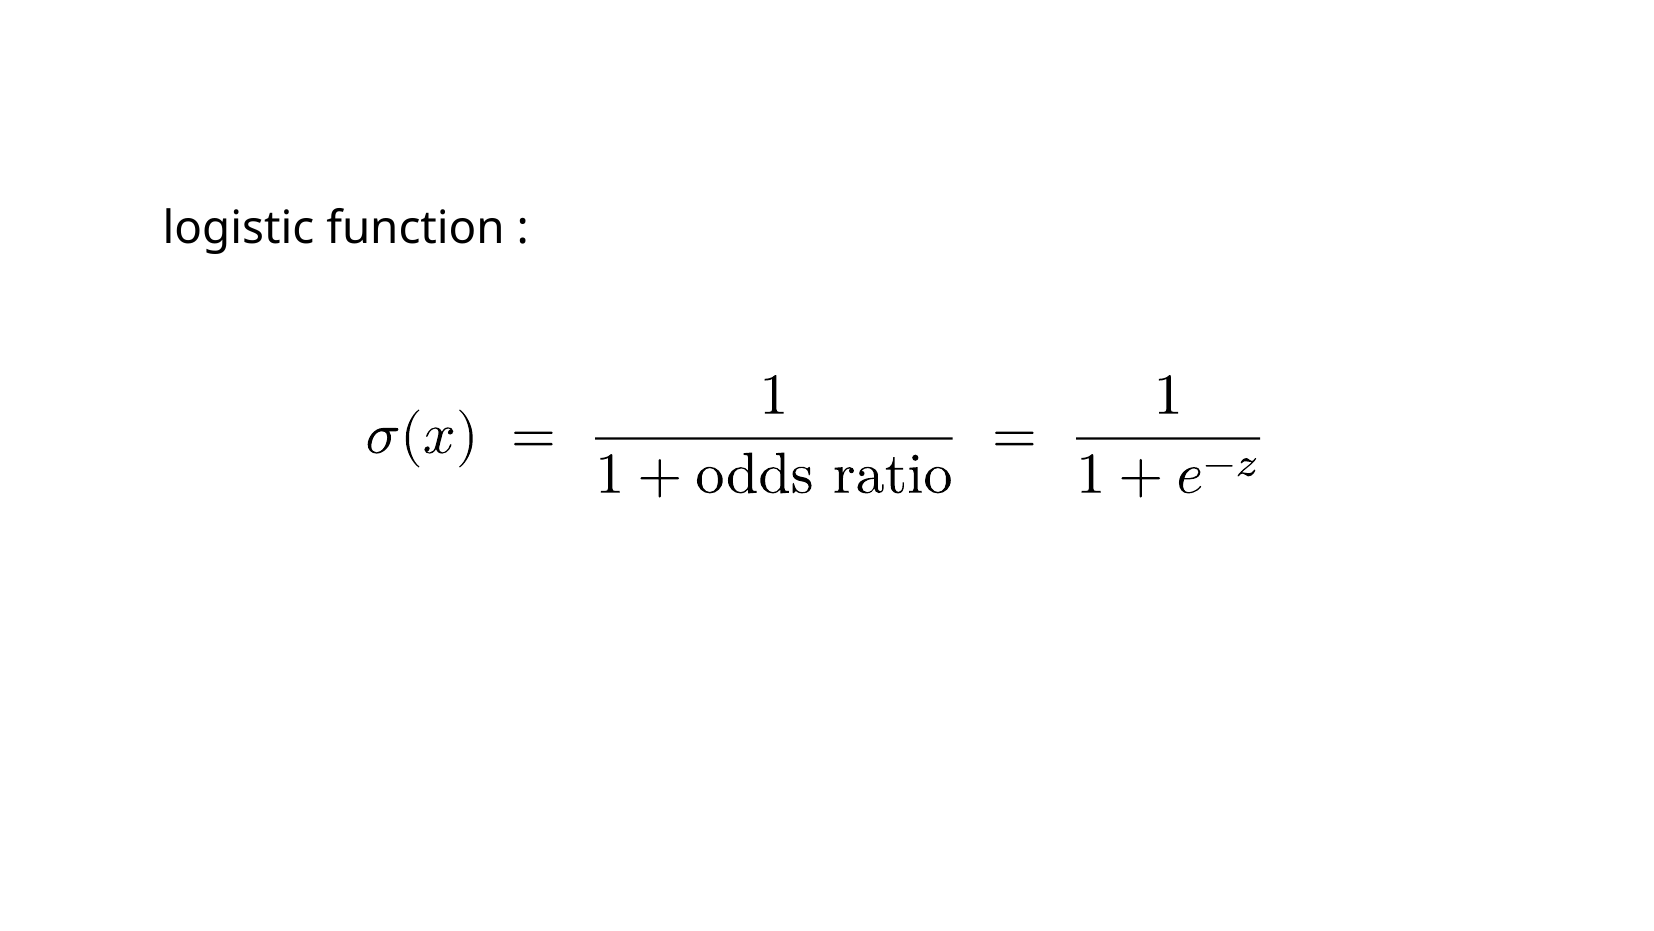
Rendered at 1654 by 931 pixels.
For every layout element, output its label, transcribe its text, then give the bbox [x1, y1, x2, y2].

text_box logistic function : [147, 187, 555, 254]
picture [365, 375, 1261, 498]
